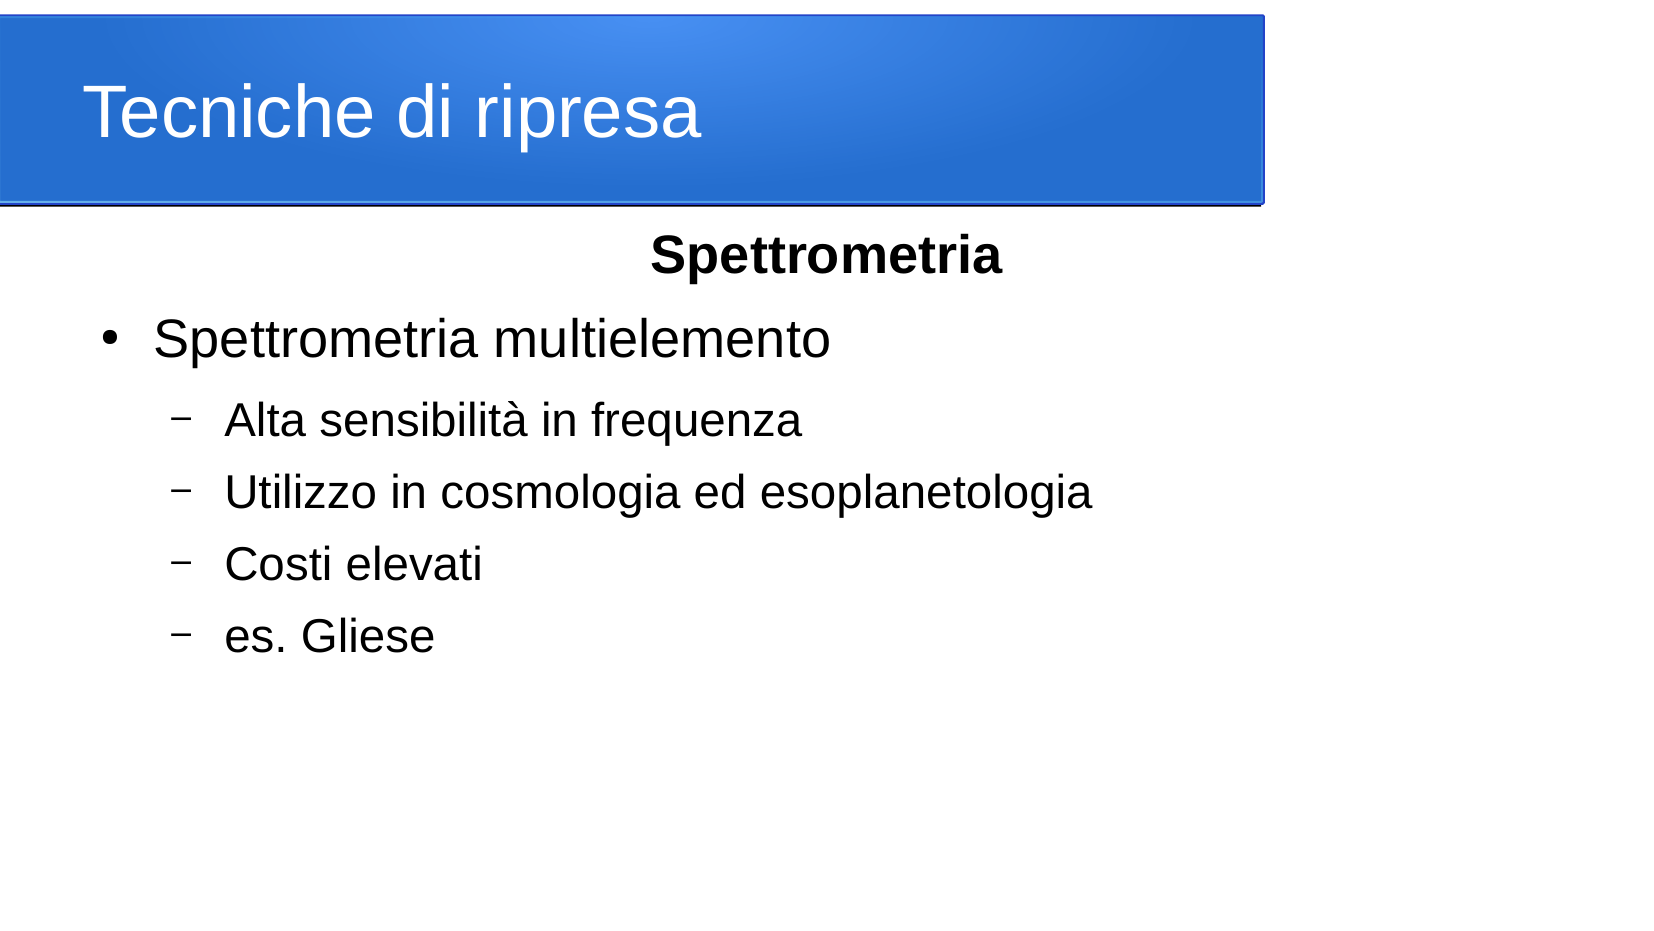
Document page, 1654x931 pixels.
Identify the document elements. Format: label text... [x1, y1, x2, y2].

title Tecniche di ripresa [82, 35, 1235, 189]
list Spettrometria Spettrometria multielemento Alta sensibilità in frequenza Utilizzo in cosmologia ed esoplanetologia Costi elevati es. Gliese [82, 224, 1571, 764]
